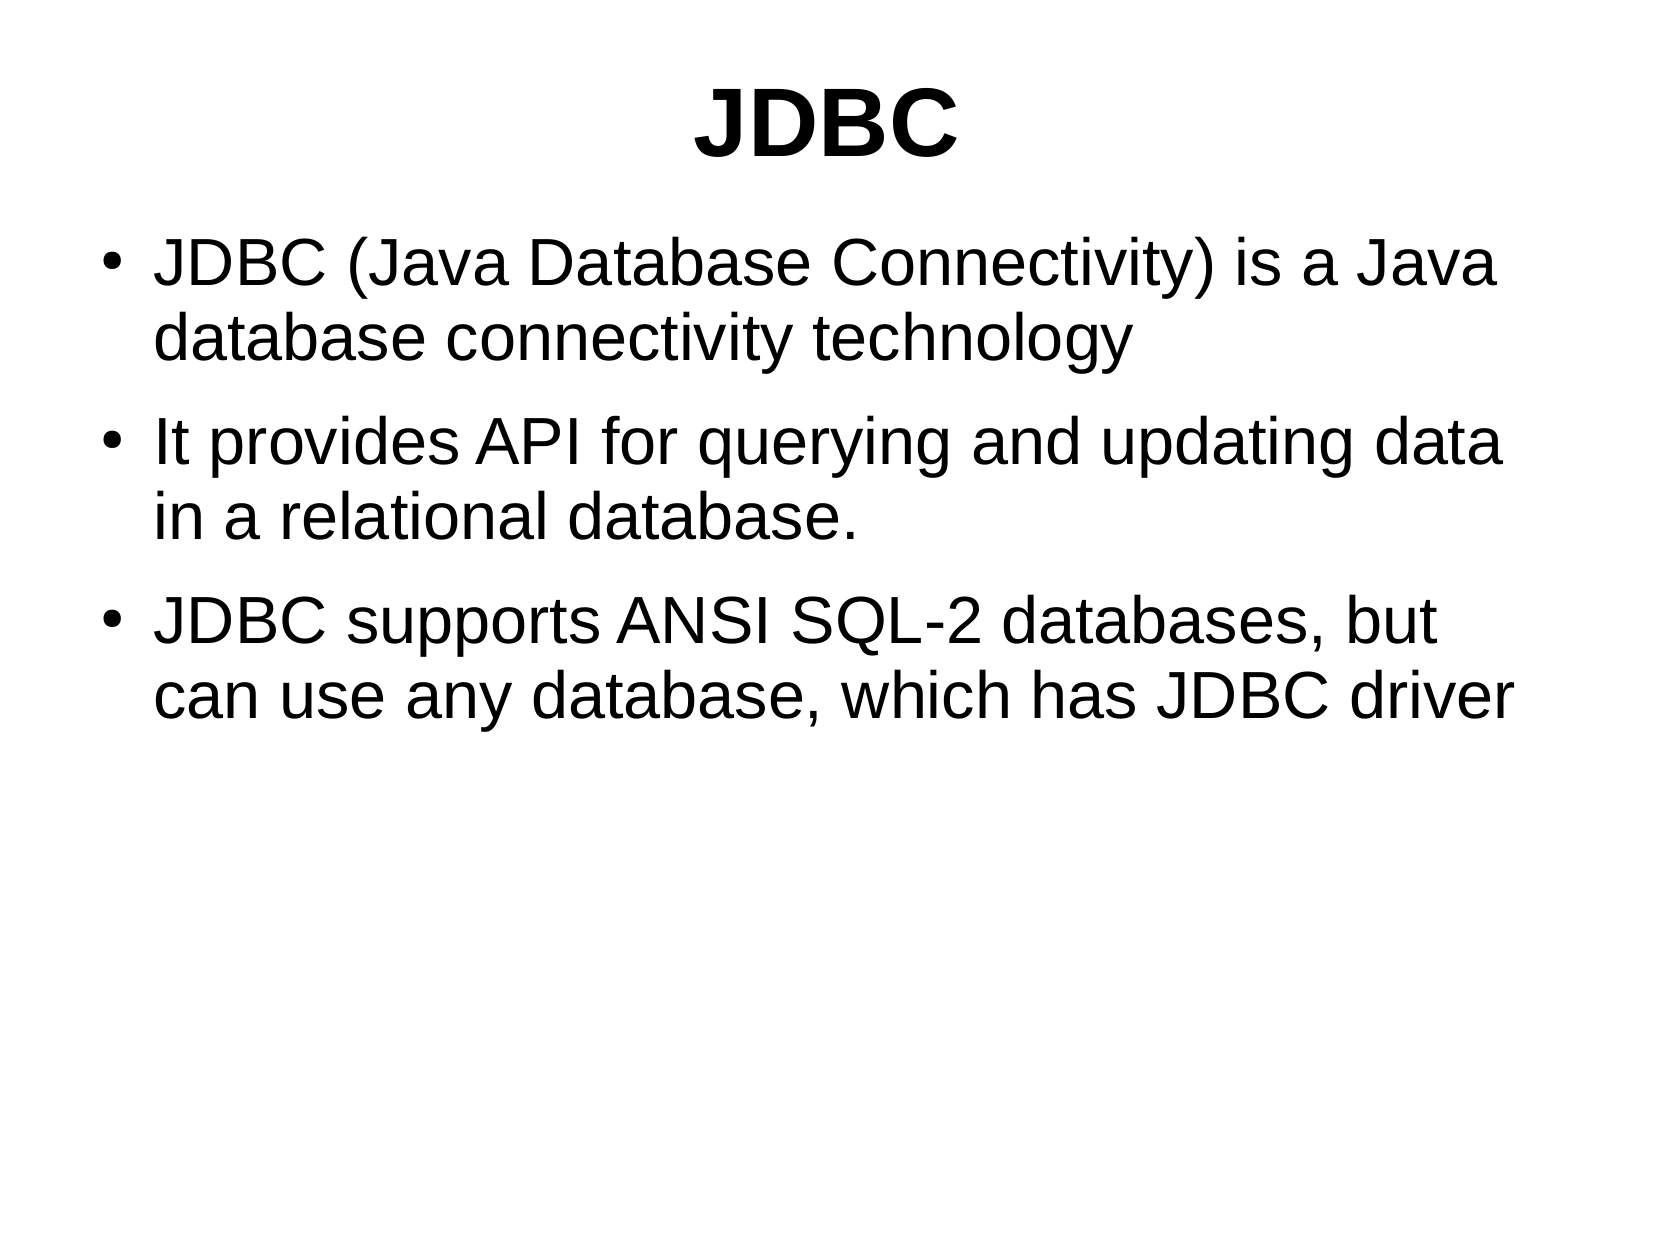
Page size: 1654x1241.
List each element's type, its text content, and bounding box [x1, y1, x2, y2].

list JDBC (Java Database Connectivity) is a Java database connectivity technology It provides API for querying and updating data in a relational database. JDBC supports ANSI SQL-2 databases, but can use any database, which has JDBC driver [82, 225, 1538, 1186]
title JDBC [82, 49, 1571, 196]
